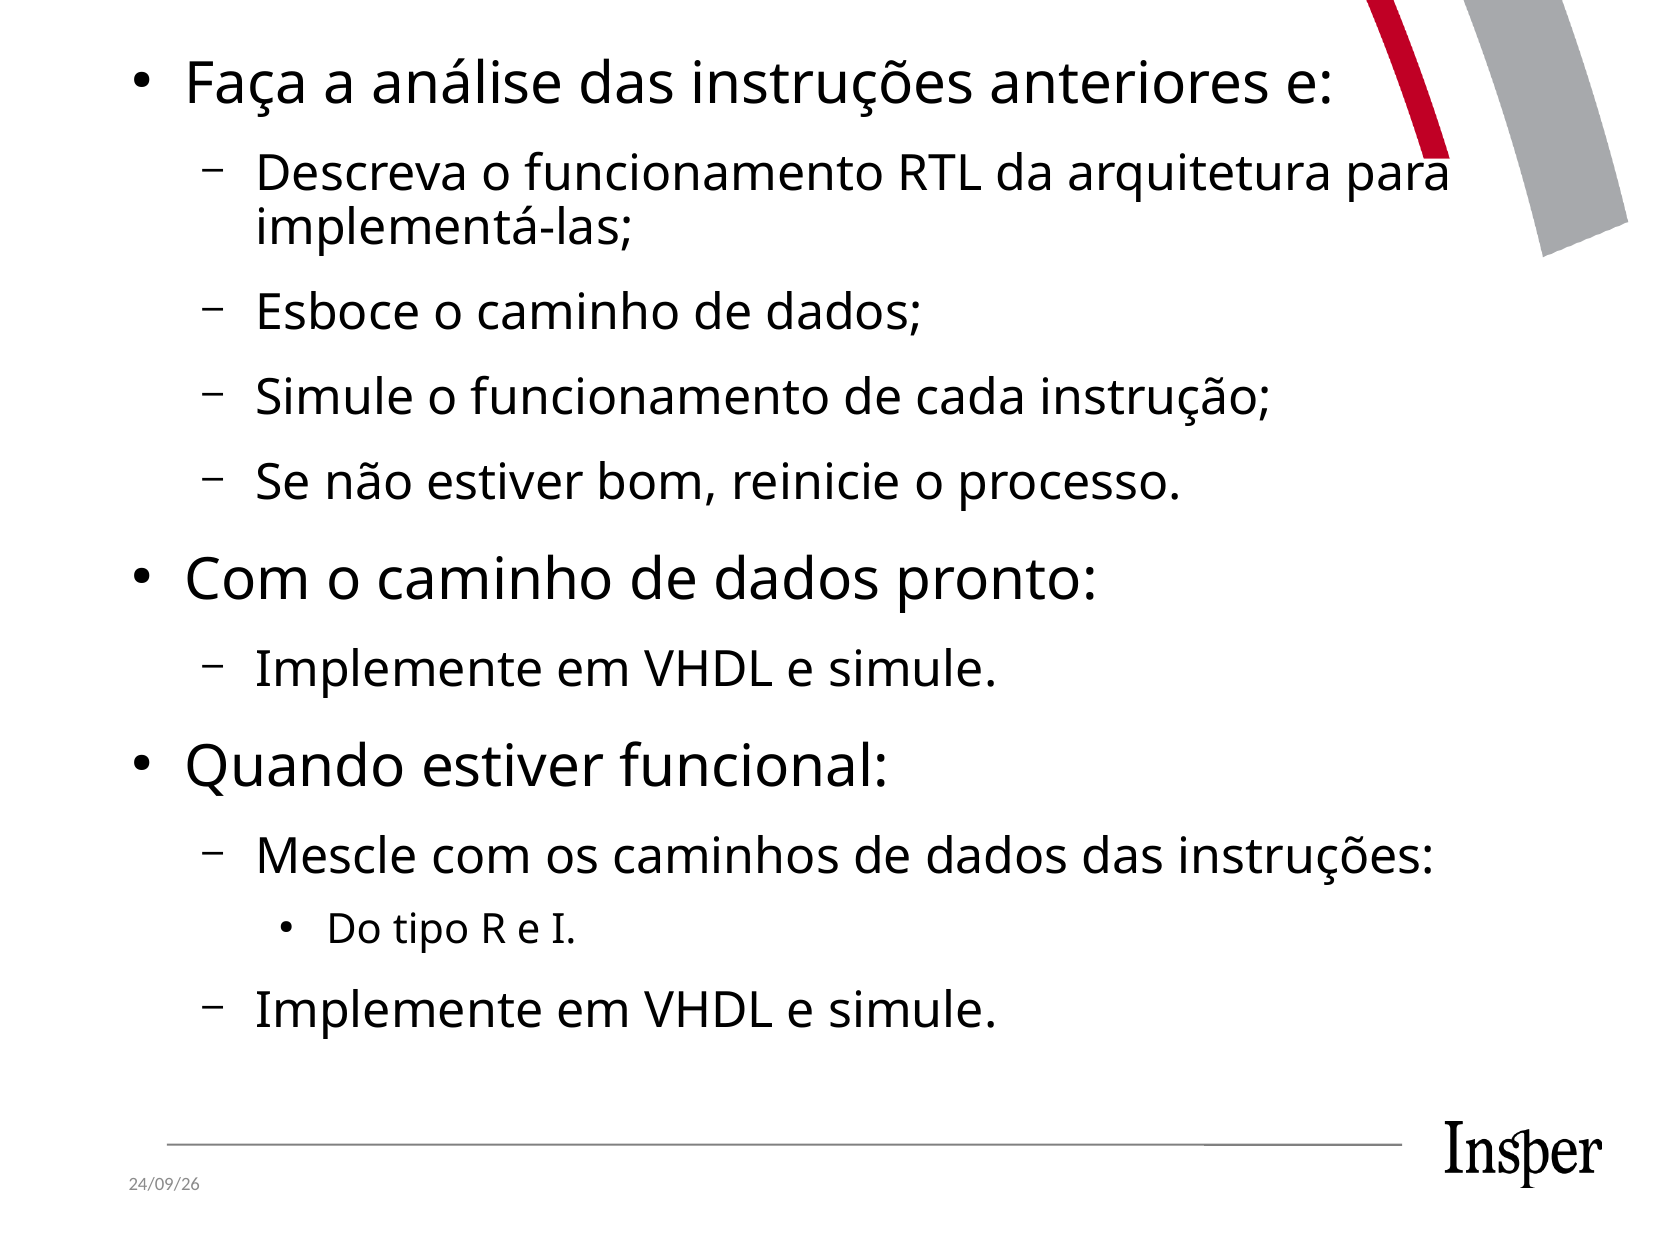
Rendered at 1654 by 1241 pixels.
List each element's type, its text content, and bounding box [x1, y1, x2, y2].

list Faça a análise das instruções anteriores e: Descreva o funcionamento RTL da arquitetura para implementá-las; Esboce o caminho de dados; Simule o funcionamento de cada instrução; Se não estiver bom, reinicie o processo. Com o caminho de dados pronto: Implemente em VHDL e simule. Quando estiver funcional: Mescle com os caminhos de dados das instruções: Do tipo R e I. Implemente em VHDL e simule. [113, 53, 1540, 1134]
